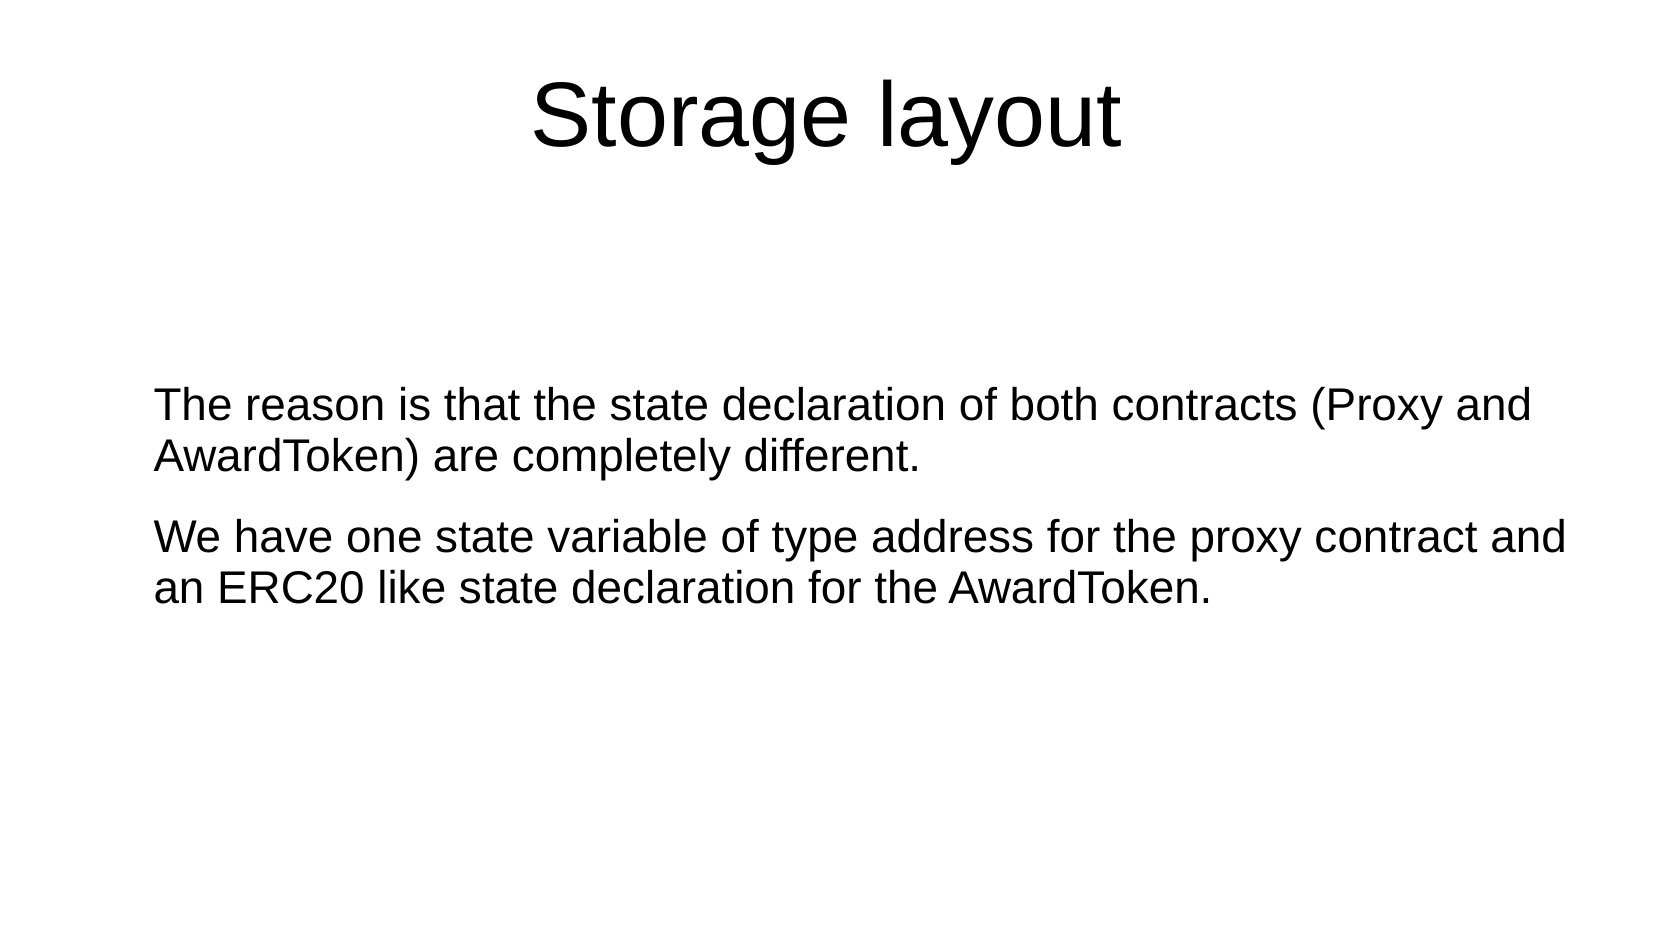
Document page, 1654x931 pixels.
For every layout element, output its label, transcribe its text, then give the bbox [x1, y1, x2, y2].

title Storage layout [82, 37, 1571, 193]
list The reason is that the state declaration of both contracts (Proxy and AwardToken) are completely different. We have one state variable of type address for the proxy contract and an ERC20 like state declaration for the AwardToken. [82, 217, 1571, 758]
